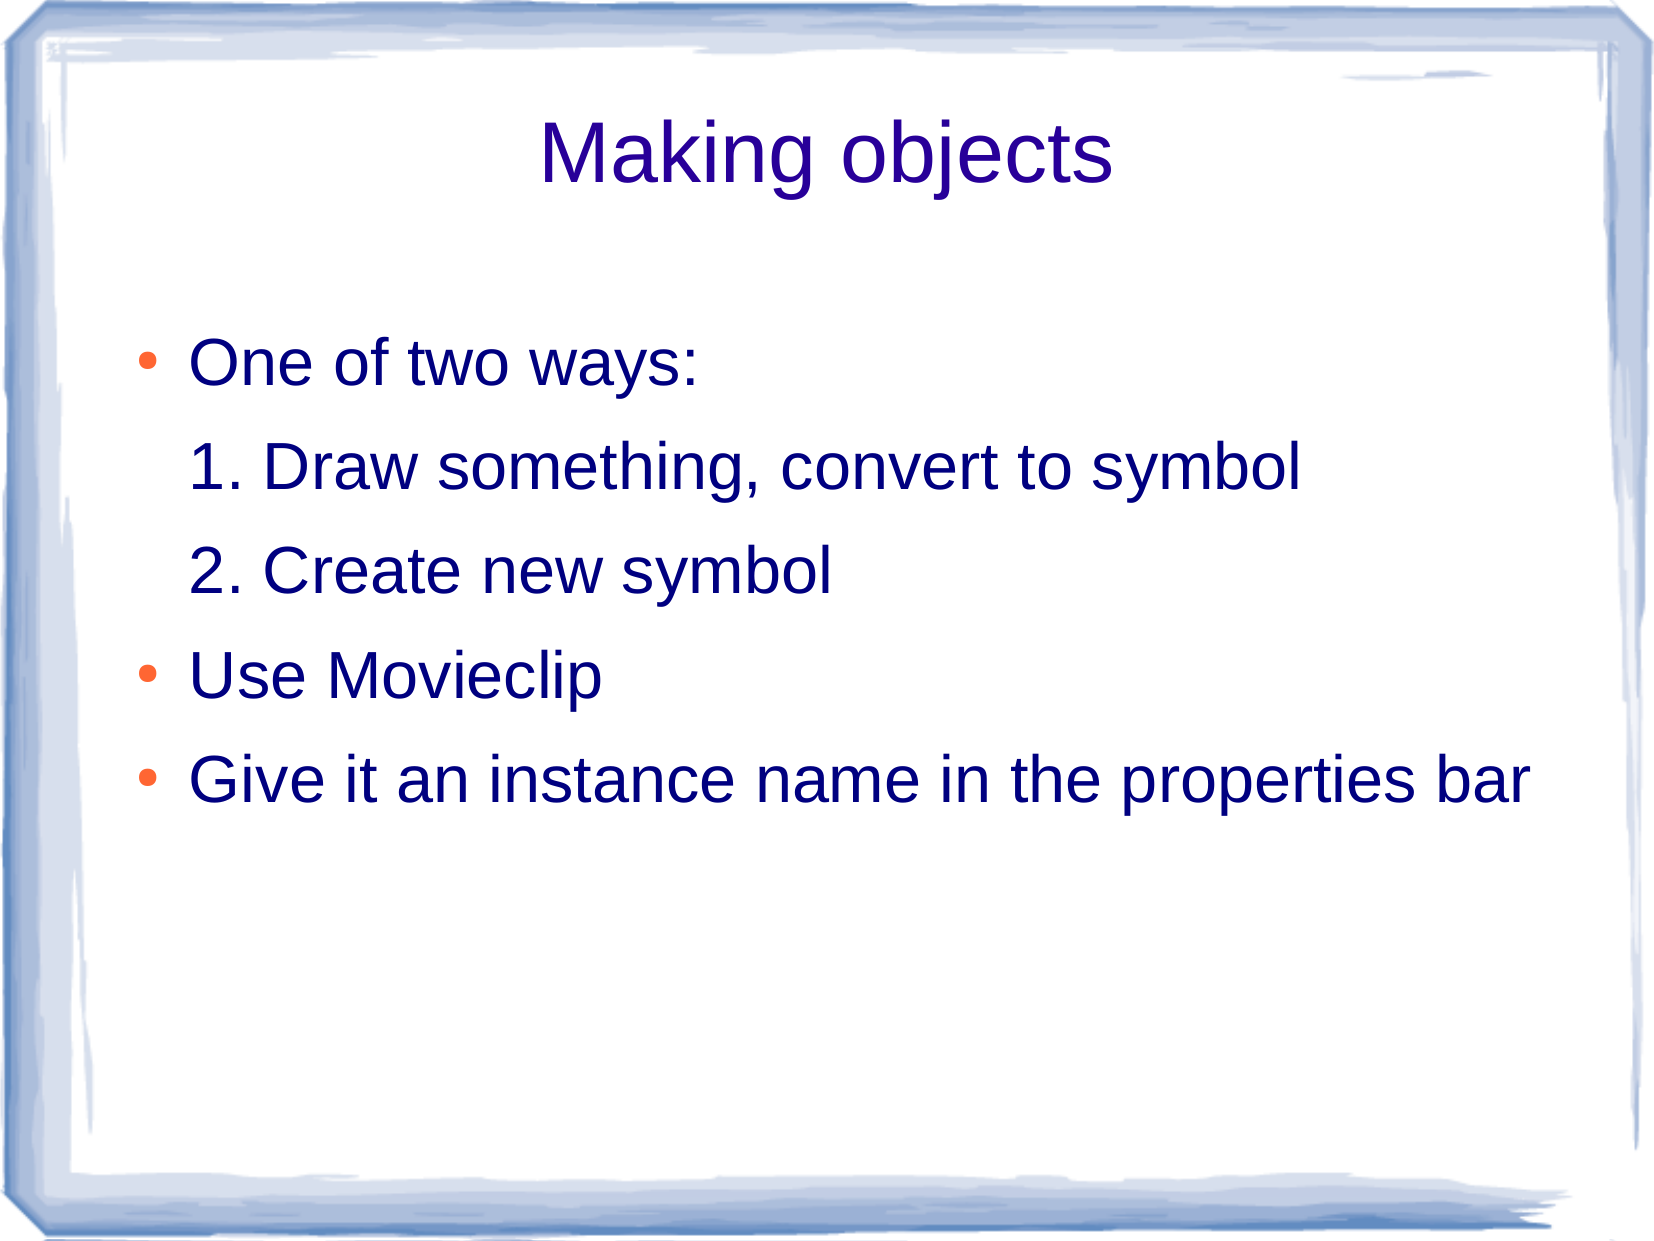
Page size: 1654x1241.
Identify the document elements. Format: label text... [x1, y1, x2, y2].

list One of two ways: 1. Draw something, convert to symbol 2. Create new symbol Use Movieclip Give it an instance name in the properties bar [118, 324, 1571, 1004]
picture [0, 0, 1654, 1241]
title Making objects [82, 49, 1571, 257]
